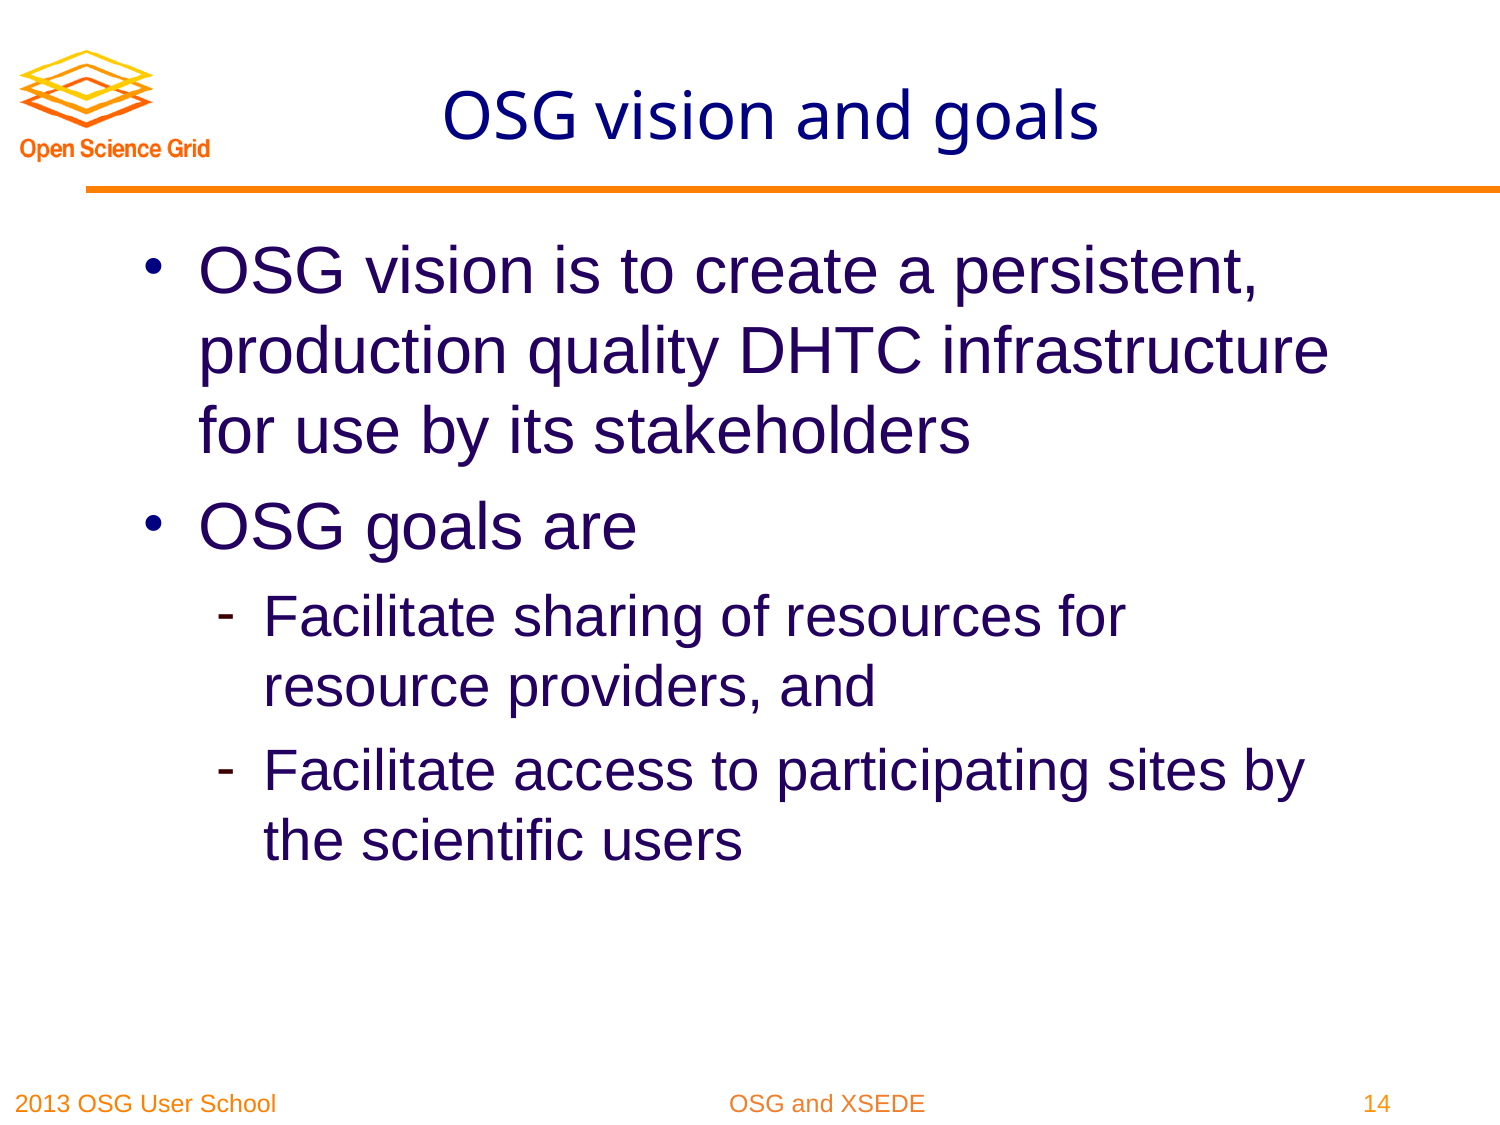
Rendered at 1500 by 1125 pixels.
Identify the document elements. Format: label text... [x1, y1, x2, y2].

picture [0, 27, 201, 179]
list OSG vision is to create a persistent, production quality DHTC infrastructure for use by its stakeholders OSG goals are Facilitate sharing of resources for resource providers, and Facilitate access to participating sites by the scientific users [127, 218, 1403, 1018]
title OSG vision and goals [201, 18, 1342, 207]
